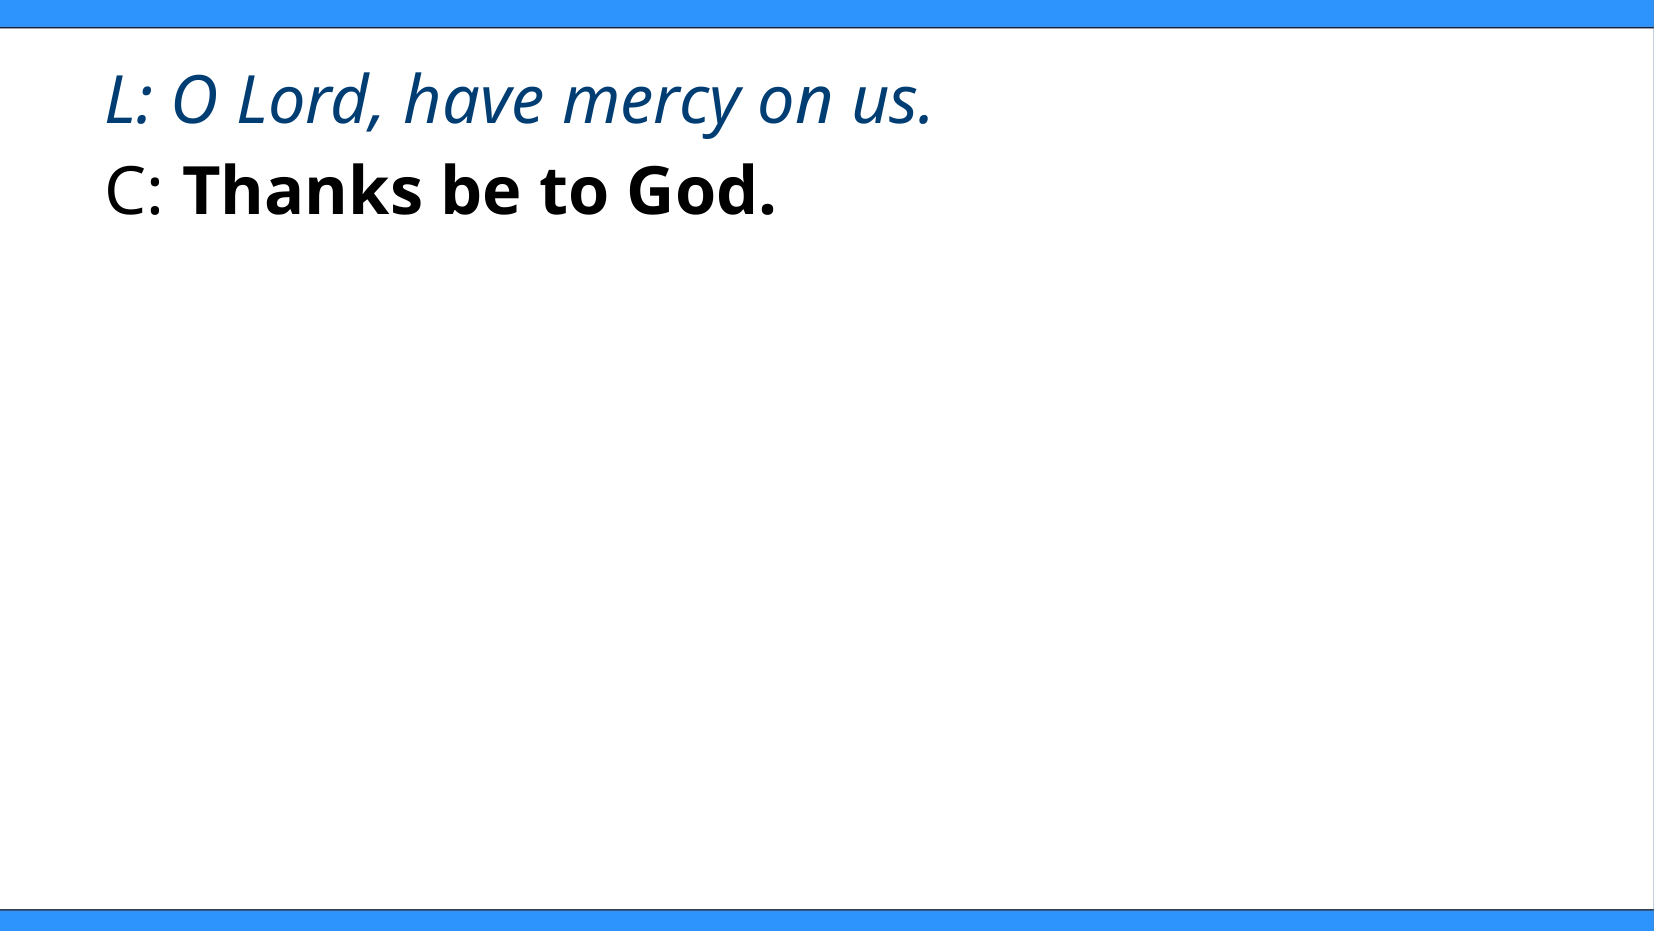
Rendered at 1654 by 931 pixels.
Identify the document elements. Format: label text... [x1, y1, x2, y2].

picture [0, 0, 1654, 931]
text_box L: O Lord, have mercy on us. C: Thanks be to God. [90, 45, 1546, 238]
